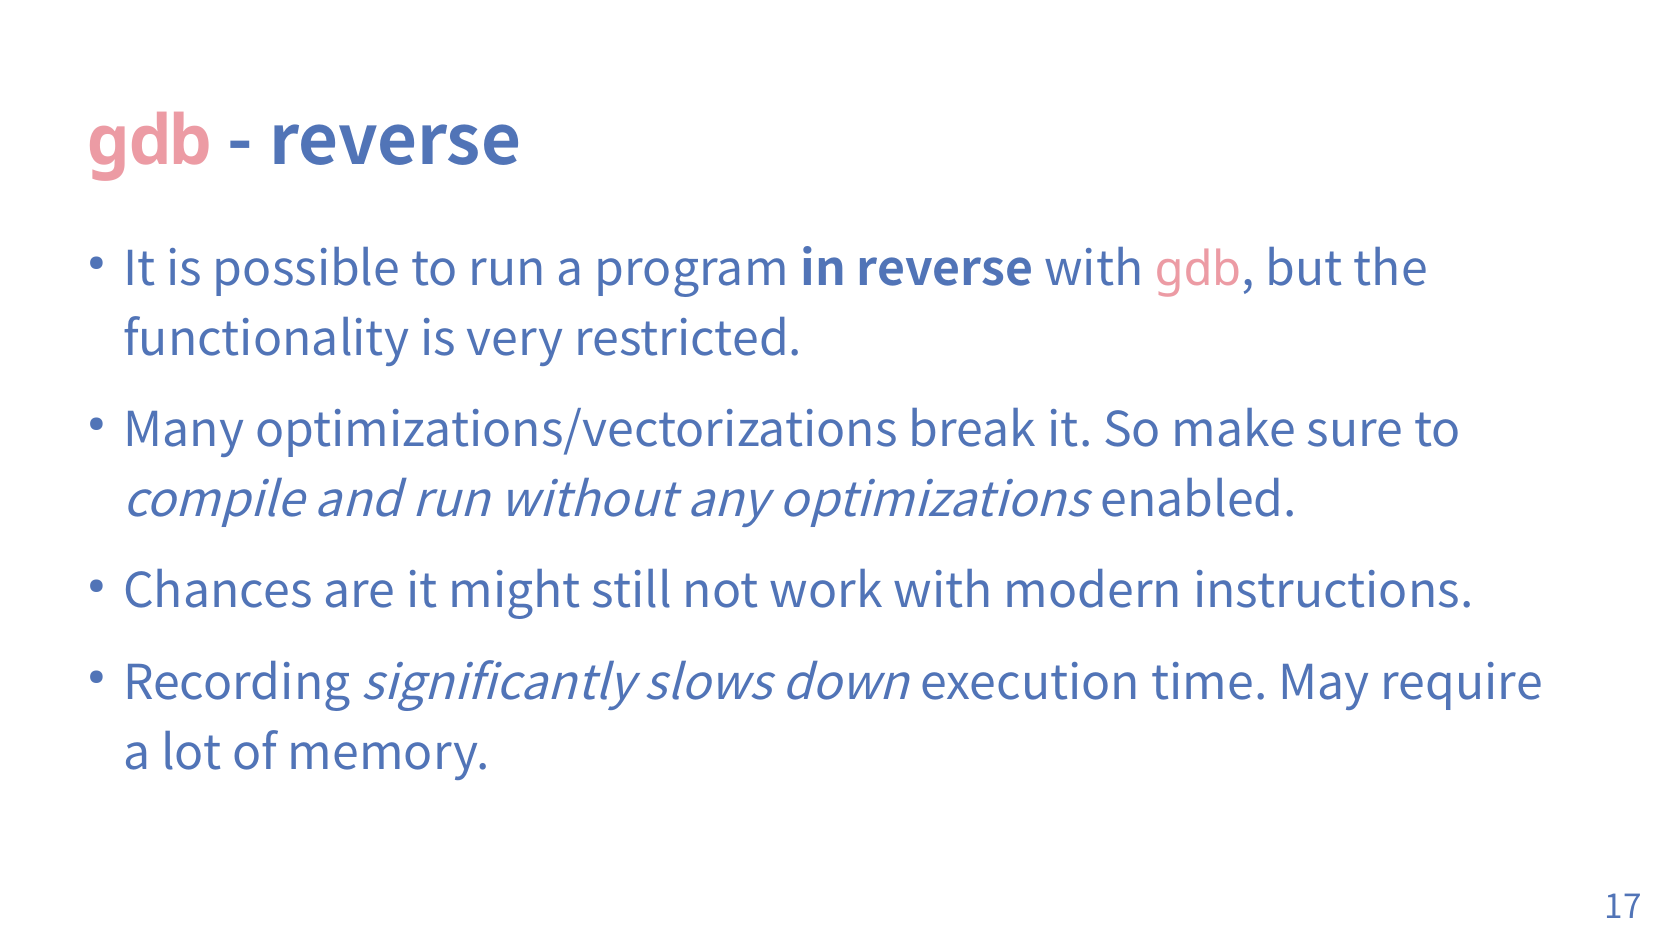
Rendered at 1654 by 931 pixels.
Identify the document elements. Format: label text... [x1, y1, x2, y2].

list It is possible to run a program in reverse with gdb, but the functionality is very restricted. Many optimizations/vectorizations break it. So make sure to compile and run without any optimizations enabled. Chances are it might still not work with modern instructions. Recording significantly slows down execution time. May require a lot of memory. [87, 229, 1553, 840]
title gdb - reverse [87, 93, 1563, 176]
